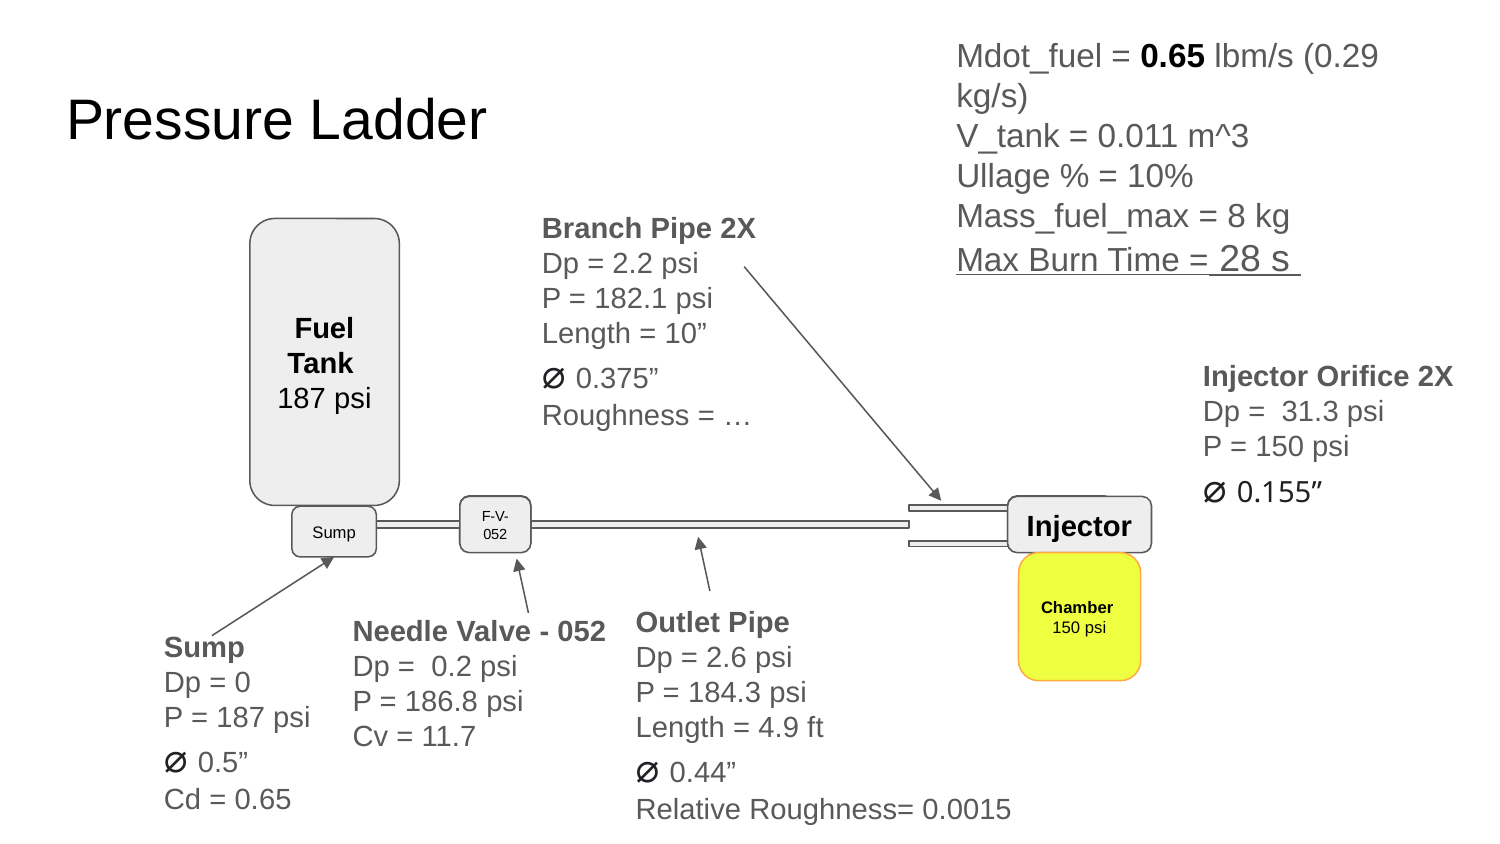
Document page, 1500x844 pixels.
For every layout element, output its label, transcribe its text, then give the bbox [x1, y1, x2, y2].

text_box Needle Valve - 052 Dp = 0.2 psi P = 186.8 psi Cv = 11.7 [337, 597, 626, 806]
text_box Injector Orifice 2X Dp = 31.3 psi P = 150 psi ⌀ 0.155” [1187, 342, 1471, 537]
text_box Branch Pipe 2X Dp = 2.2 psi P = 182.1 psi Length = 10” ⌀ 0.375” Roughness = … [526, 193, 882, 440]
text_box Chamber 150 psi [1018, 552, 1141, 681]
text_box Mdot_fuel = 0.65 lbm/s (0.29 kg/s) V_tank = 0.011 m^3 Ullage % = 10% Mass_fuel_max = 8 kg Max Burn Time = 28 s [941, 19, 1471, 380]
text_box [530, 520, 909, 529]
text_box Sump Dp = 0 P = 187 psi ⌀ 0.5” Cd = 0.65 [148, 612, 347, 832]
title Pressure Ladder [51, 72, 941, 167]
text_box [908, 503, 1008, 511]
text_box [377, 520, 459, 529]
text_box Sump [291, 506, 377, 557]
text_box Outlet Pipe Dp = 2.6 psi P = 184.3 psi Length = 4.9 ft ⌀ 0.44” Relative Roughness= 0.0015 [620, 588, 1030, 834]
text_box Fuel Tank 187 psi [249, 218, 400, 506]
text_box [908, 540, 1008, 547]
text_box F-V-052 [459, 496, 531, 553]
text_box Injector [1007, 496, 1152, 553]
